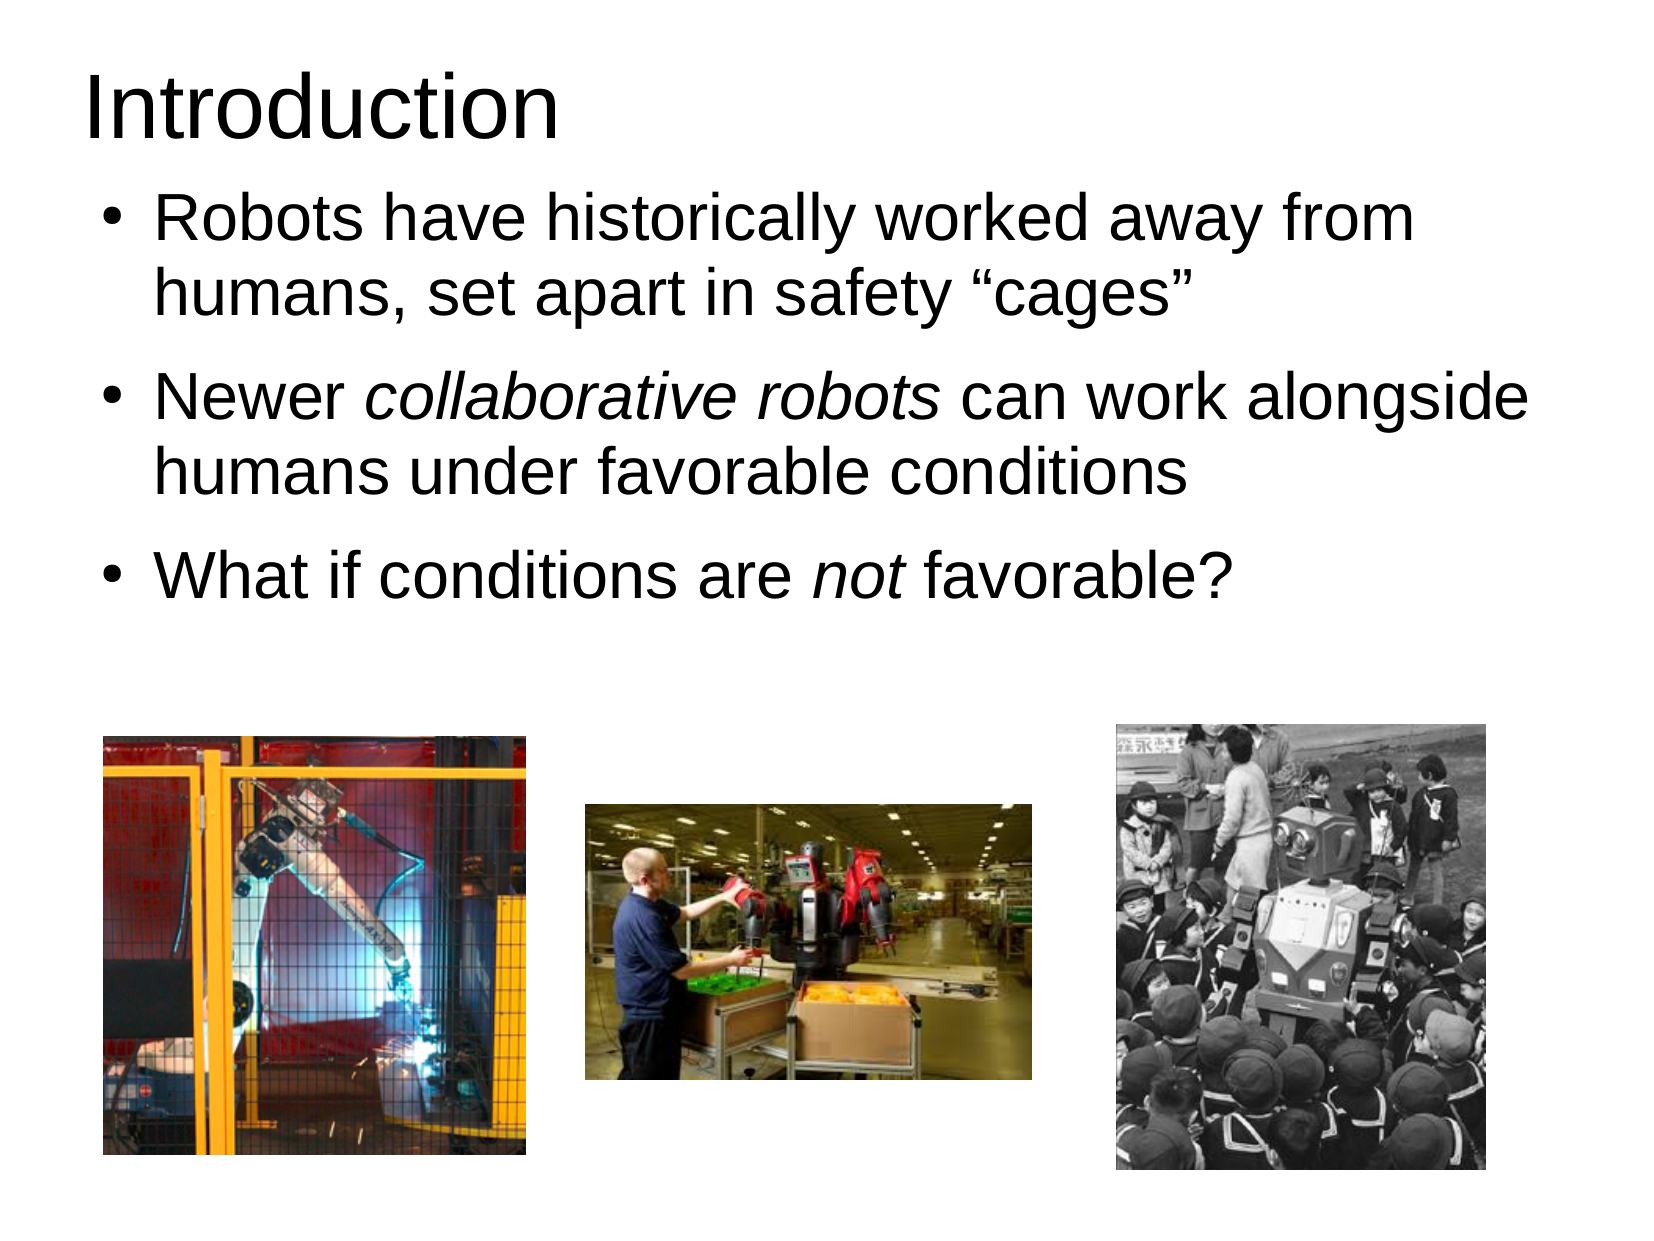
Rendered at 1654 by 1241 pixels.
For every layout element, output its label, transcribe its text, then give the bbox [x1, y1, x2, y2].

picture [585, 804, 1032, 1081]
list Robots have historically worked away from humans, set apart in safety “cages” Newer collaborative robots can work alongside humans under favorable conditions What if conditions are not favorable? [82, 180, 1571, 1010]
picture [103, 736, 526, 1156]
title Introduction [82, 49, 1571, 166]
picture [1116, 724, 1486, 1171]
